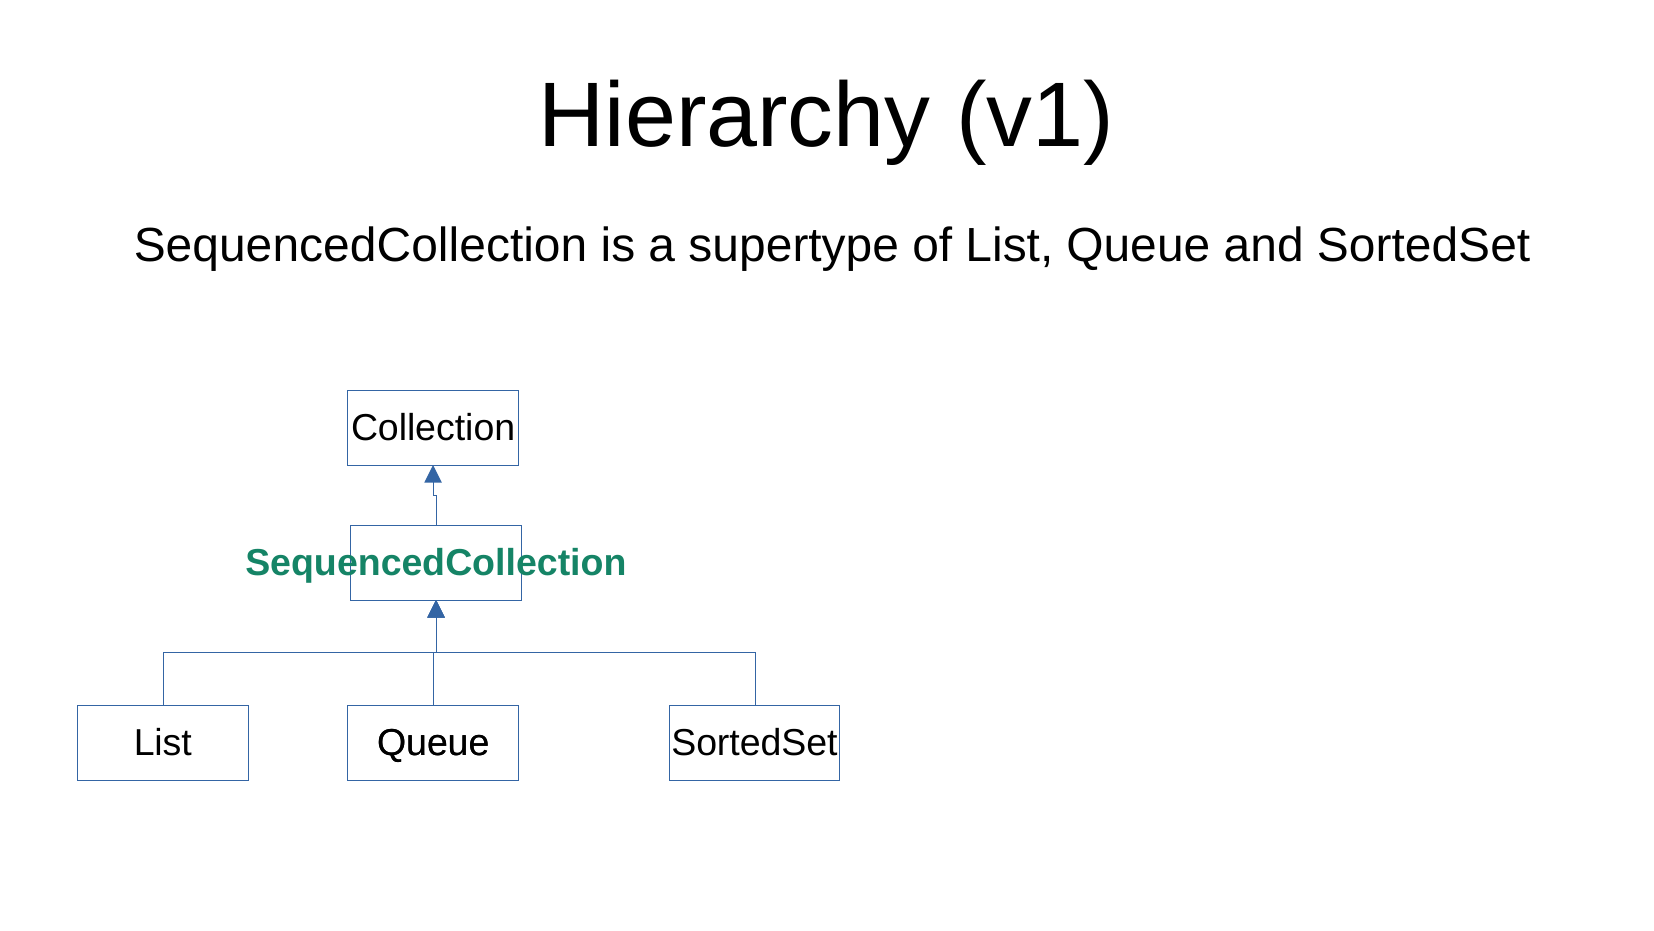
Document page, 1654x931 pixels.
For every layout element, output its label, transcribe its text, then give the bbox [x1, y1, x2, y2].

text_box Collection [347, 390, 519, 466]
text_box Queue [347, 705, 519, 781]
text_box List [77, 705, 249, 781]
title Hierarchy (v1) [82, 37, 1571, 193]
text_box SortedSet [669, 705, 840, 781]
text_box SequencedCollection [350, 525, 522, 601]
list SequencedCollection is a supertype of List, Queue and SortedSet [82, 217, 1571, 316]
